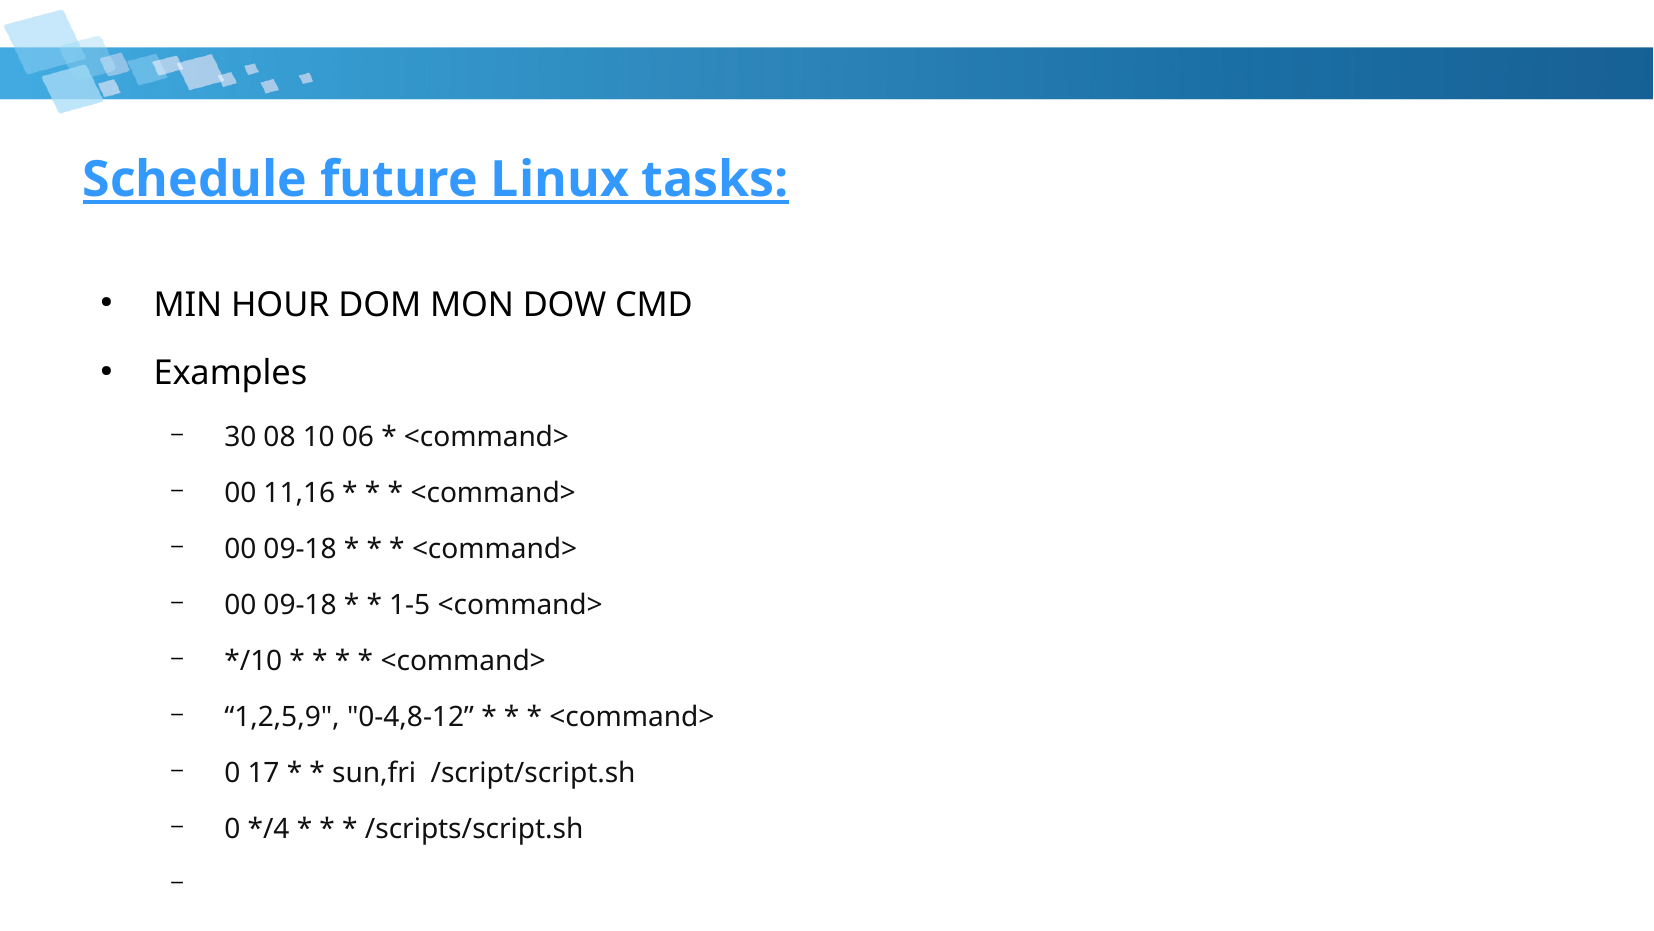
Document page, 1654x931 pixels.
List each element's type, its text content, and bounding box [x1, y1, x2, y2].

picture [0, 0, 1653, 929]
list MIN HOUR DOM MON DOW CMD Examples 30 08 10 06 * <command> 00 11,16 * * * <command> 00 09-18 * * * <command> 00 09-18 * * 1-5 <command> */10 * * * * <command> “1,2,5,9", "0-4,8-12” * * * <command> 0 17 * * sun,fri /script/script.sh 0 */4 * * * /scripts/script.sh [82, 279, 1571, 931]
title Schedule future Linux tasks: [82, 99, 1571, 255]
